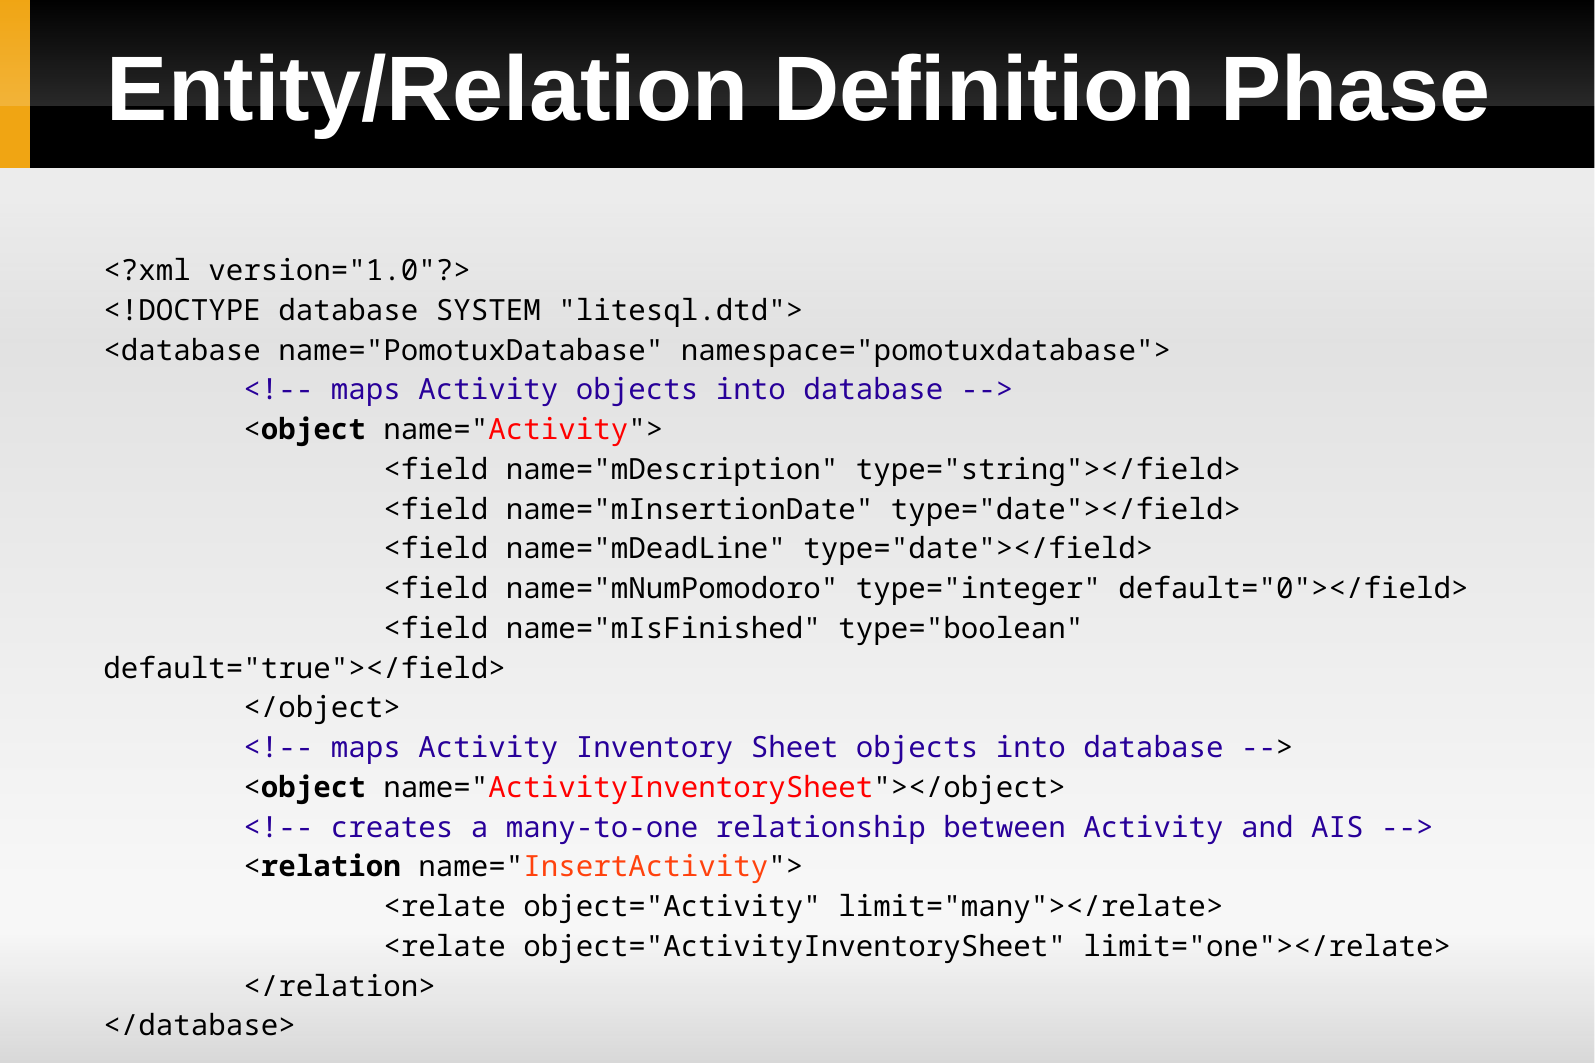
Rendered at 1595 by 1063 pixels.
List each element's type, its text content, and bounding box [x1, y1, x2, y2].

title Entity/Relation Definition Phase [74, 7, 1510, 171]
picture [0, 0, 1595, 1063]
text_box <?xml version="1.0"?> <!DOCTYPE database SYSTEM "litesql.dtd"> <database name="PomotuxDatabase" namespace="pomotuxdatabase"> <!-- maps Activity objects into database --> <object name="Activity"> <field name="mDescription" type="string"></field> <field name="mInsertionDate" type="date"></field> <field name="mDeadLine" type="date"></field> <field name="mNumPomodoro" type="integer" default="0"></field> <field name="mIsFinished" type="boolean" default="true"></field> </object> <!-- maps Activity Inventory Sheet objects into database --> <object name="ActivityInventorySheet"></object> <!-- creates a many-to-one relationship between Activity and AIS --> <relation name="InsertActivity"> <relate object="Activity" limit="many"></relate> <relate object="ActivityInventorySheet" limit="one"></relate> </relation> </database> [88, 242, 1506, 967]
